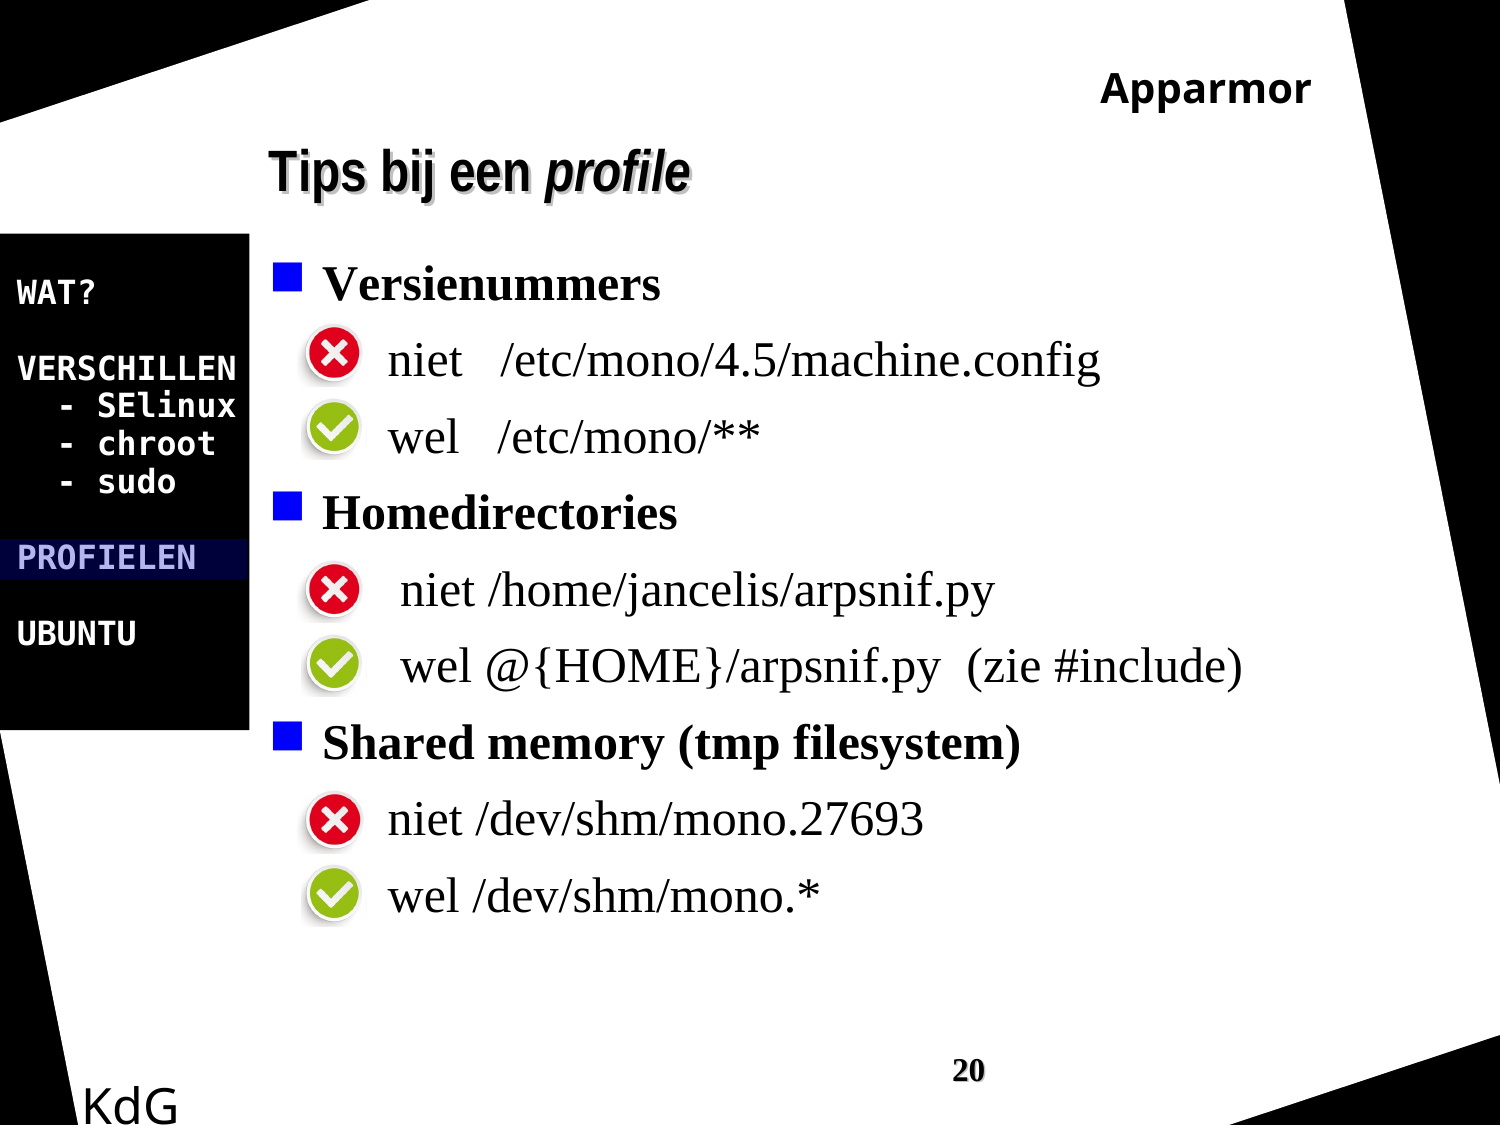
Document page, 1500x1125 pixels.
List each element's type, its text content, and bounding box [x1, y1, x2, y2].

picture [301, 863, 367, 927]
title Tips bij een profile [268, 41, 1415, 246]
list Versienummers niet /etc/mono/4.5/machine.config wel /etc/mono/** Homedirectories niet /home/jancelis/arpsnif.py wel @{HOME}/arpsnif.py (zie #include) Shared memory (tmp filesystem) niet /dev/shm/mono.27693 wel /dev/shm/mono.* [268, 246, 1468, 924]
picture [301, 397, 367, 460]
picture [297, 322, 366, 387]
text_box [0, 539, 248, 580]
picture [297, 789, 367, 854]
picture [301, 633, 367, 697]
picture [297, 559, 366, 624]
